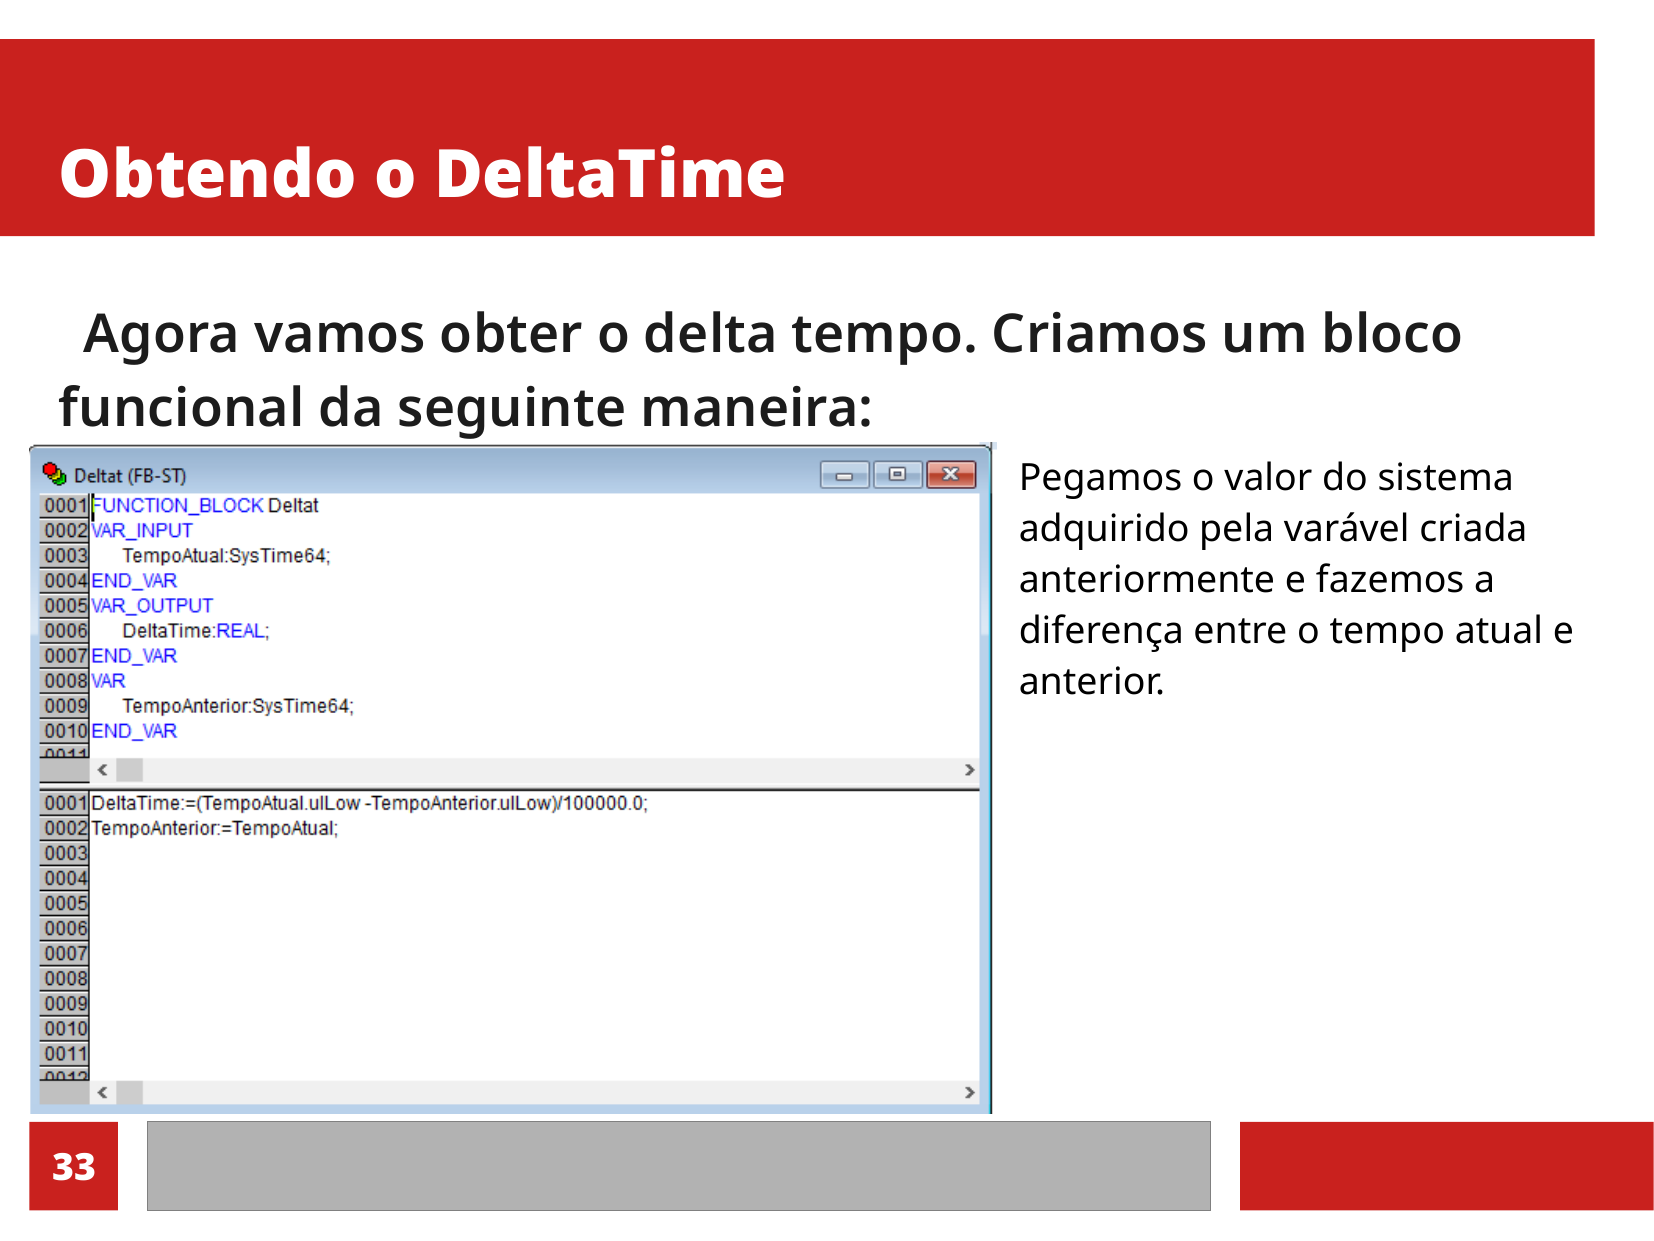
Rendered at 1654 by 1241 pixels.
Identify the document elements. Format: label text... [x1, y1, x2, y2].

picture [29, 442, 997, 1114]
title Obtendo o DeltaTime [58, 58, 1595, 217]
text_box Pegamos o valor do sistema adquirido pela varável criada anteriormente e fazemos a diferença entre o tempo atual e anterior. [1003, 442, 1654, 647]
list Agora vamos obter o delta tempo. Criamos um bloco funcional da seguinte maneira: [58, 295, 1595, 443]
